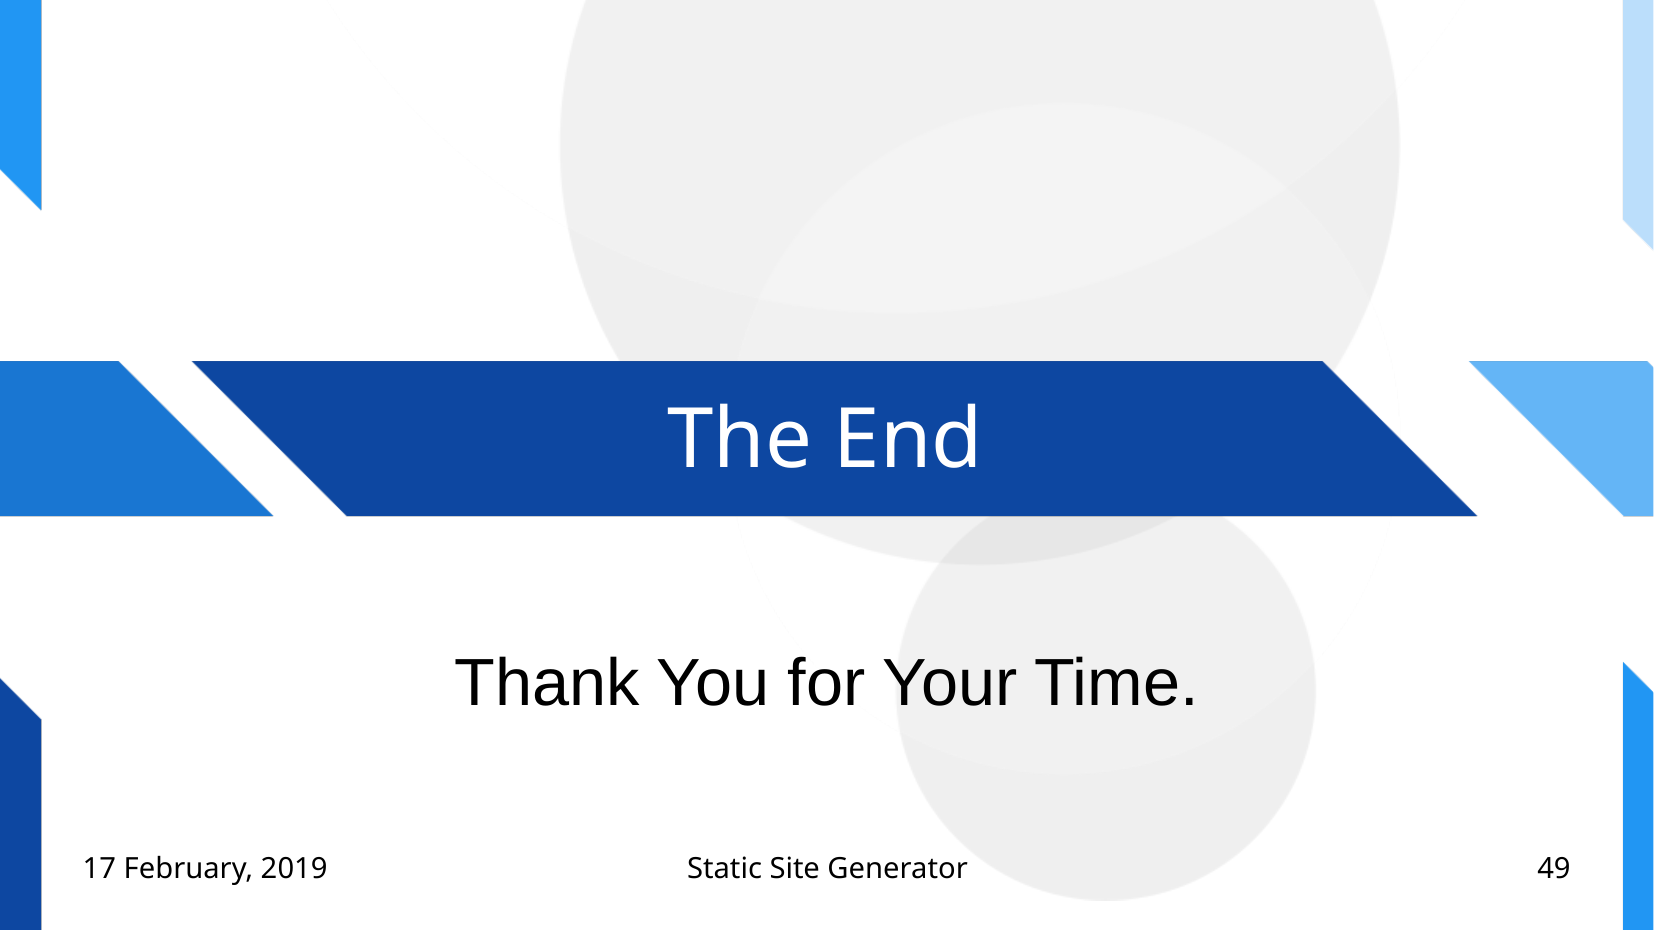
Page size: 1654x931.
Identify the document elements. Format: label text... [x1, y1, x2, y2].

picture [0, 0, 1654, 930]
title The End [82, 360, 1568, 511]
list Thank You for Your Time. [82, 645, 1571, 826]
